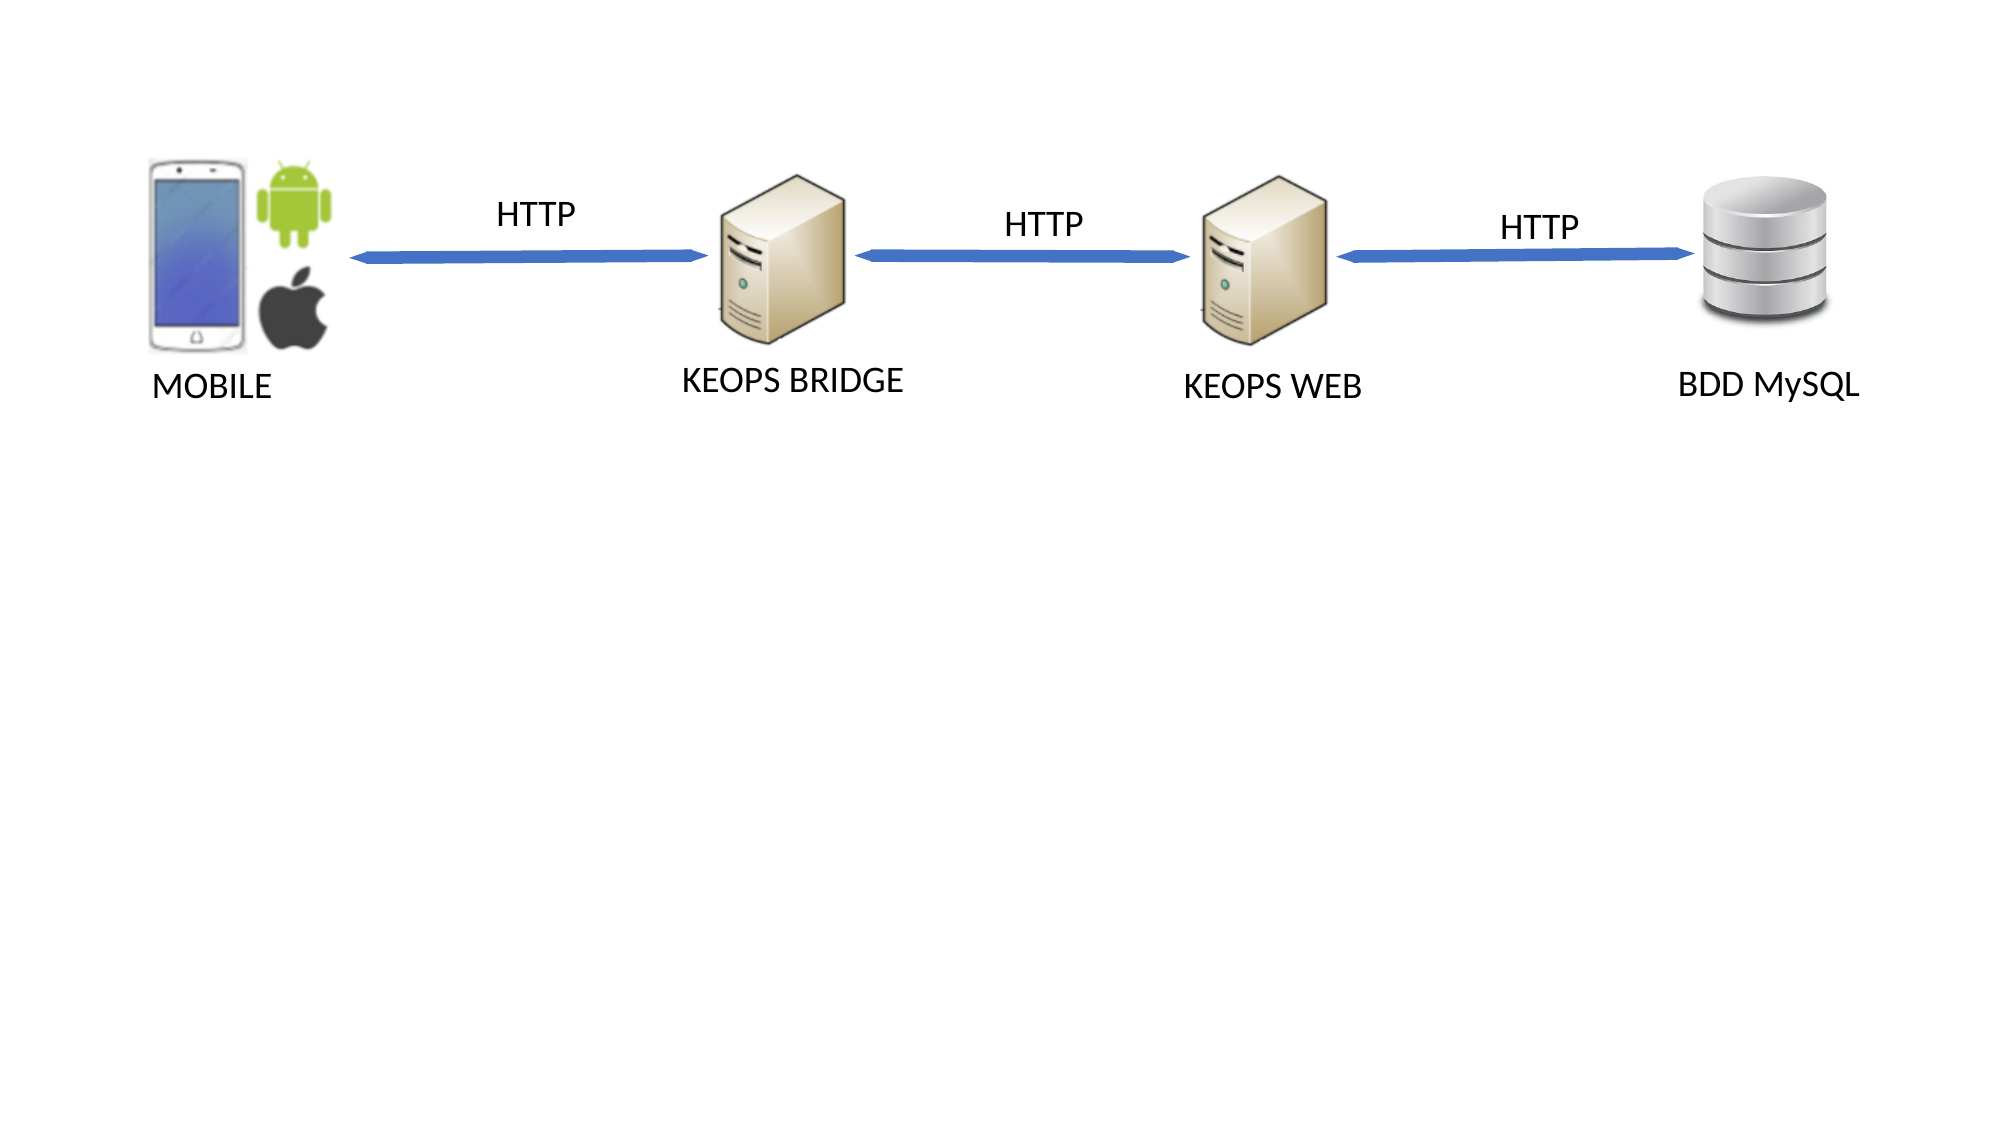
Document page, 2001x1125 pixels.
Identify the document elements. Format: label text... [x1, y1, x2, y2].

picture [136, 142, 350, 374]
text_box KEOPS BRIDGE [667, 347, 923, 408]
picture [1190, 159, 1337, 355]
text_box MOBILE [136, 353, 300, 415]
text_box HTTP [989, 191, 1129, 253]
picture [708, 158, 855, 353]
picture [1695, 176, 1834, 331]
text_box HTTP [481, 181, 621, 243]
text_box BDD MySQL [1662, 351, 1889, 412]
text_box HTTP [1484, 195, 1624, 256]
text_box KEOPS WEB [1168, 353, 1395, 415]
